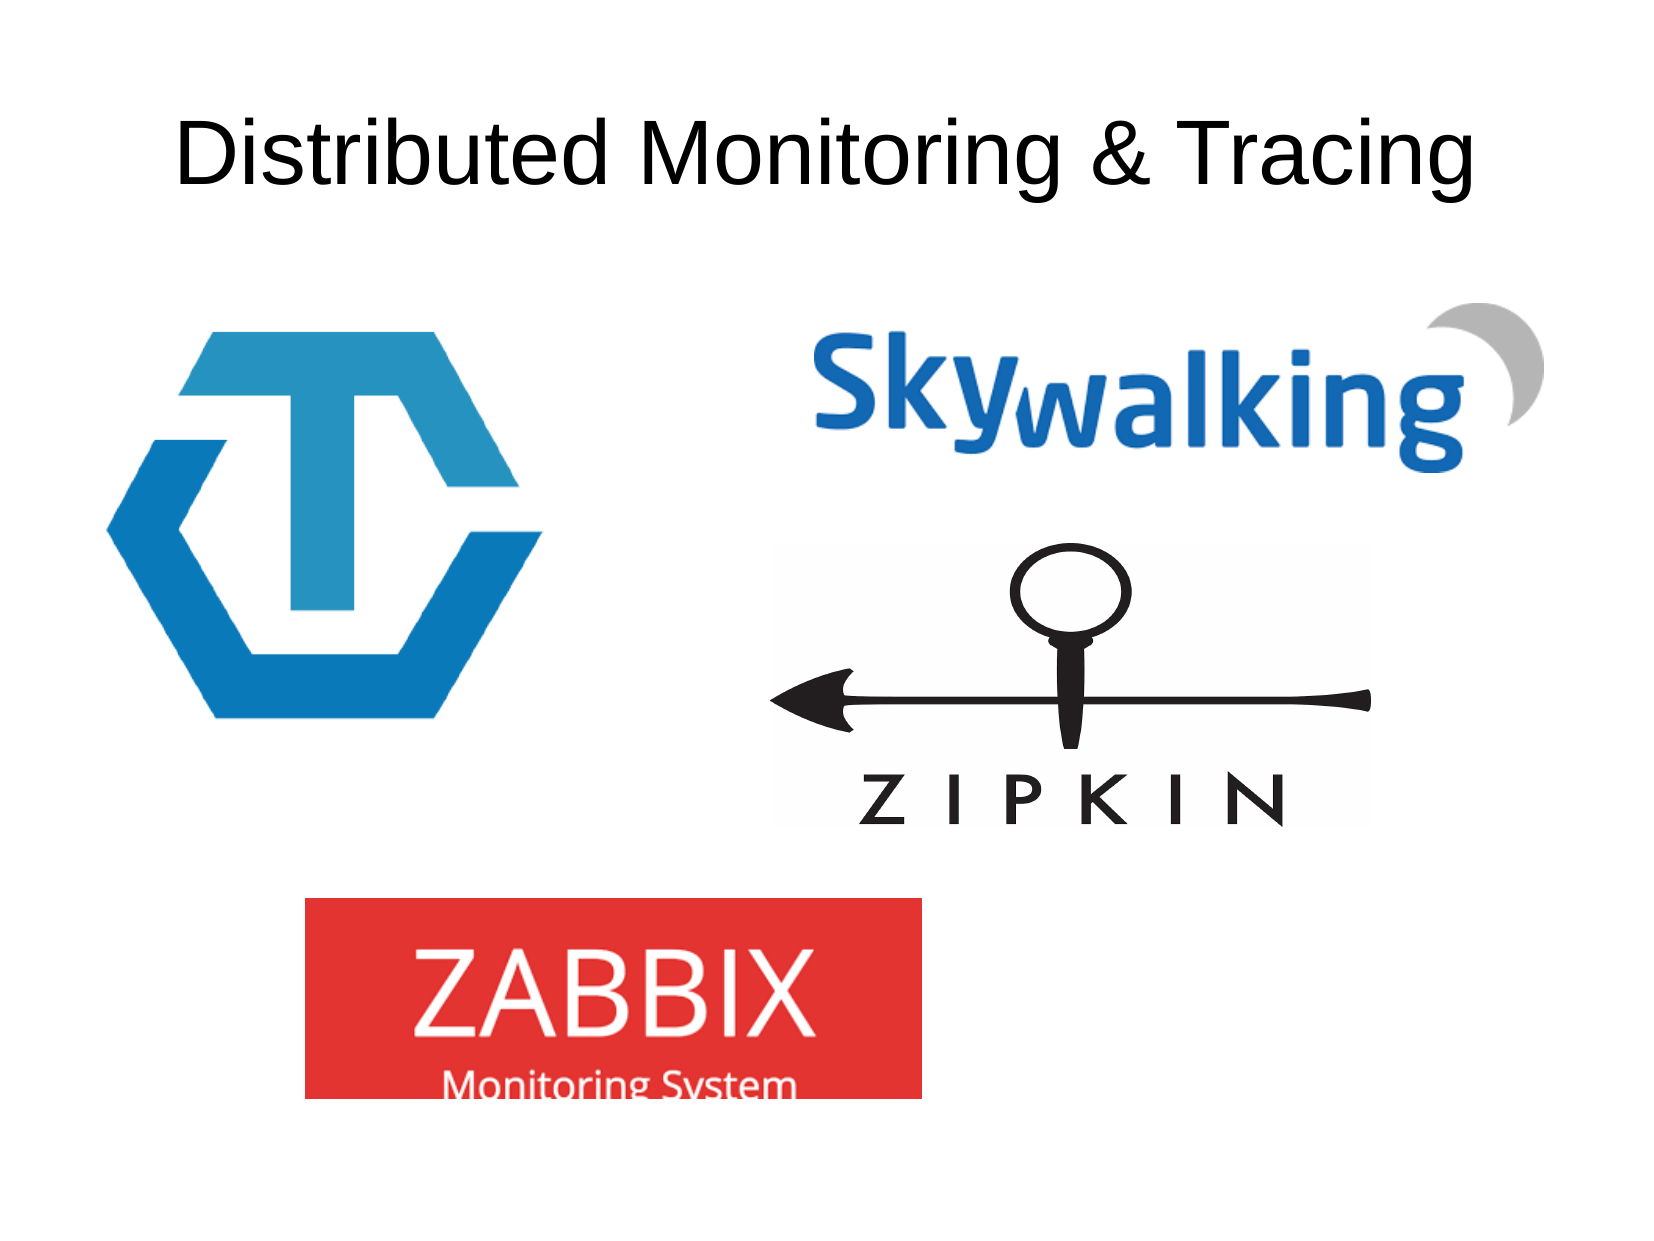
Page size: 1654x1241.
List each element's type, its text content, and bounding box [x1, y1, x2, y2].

picture [305, 898, 922, 1099]
picture [770, 543, 1371, 827]
title Distributed Monitoring & Tracing [82, 49, 1571, 257]
picture [106, 307, 544, 745]
picture [814, 303, 1544, 473]
